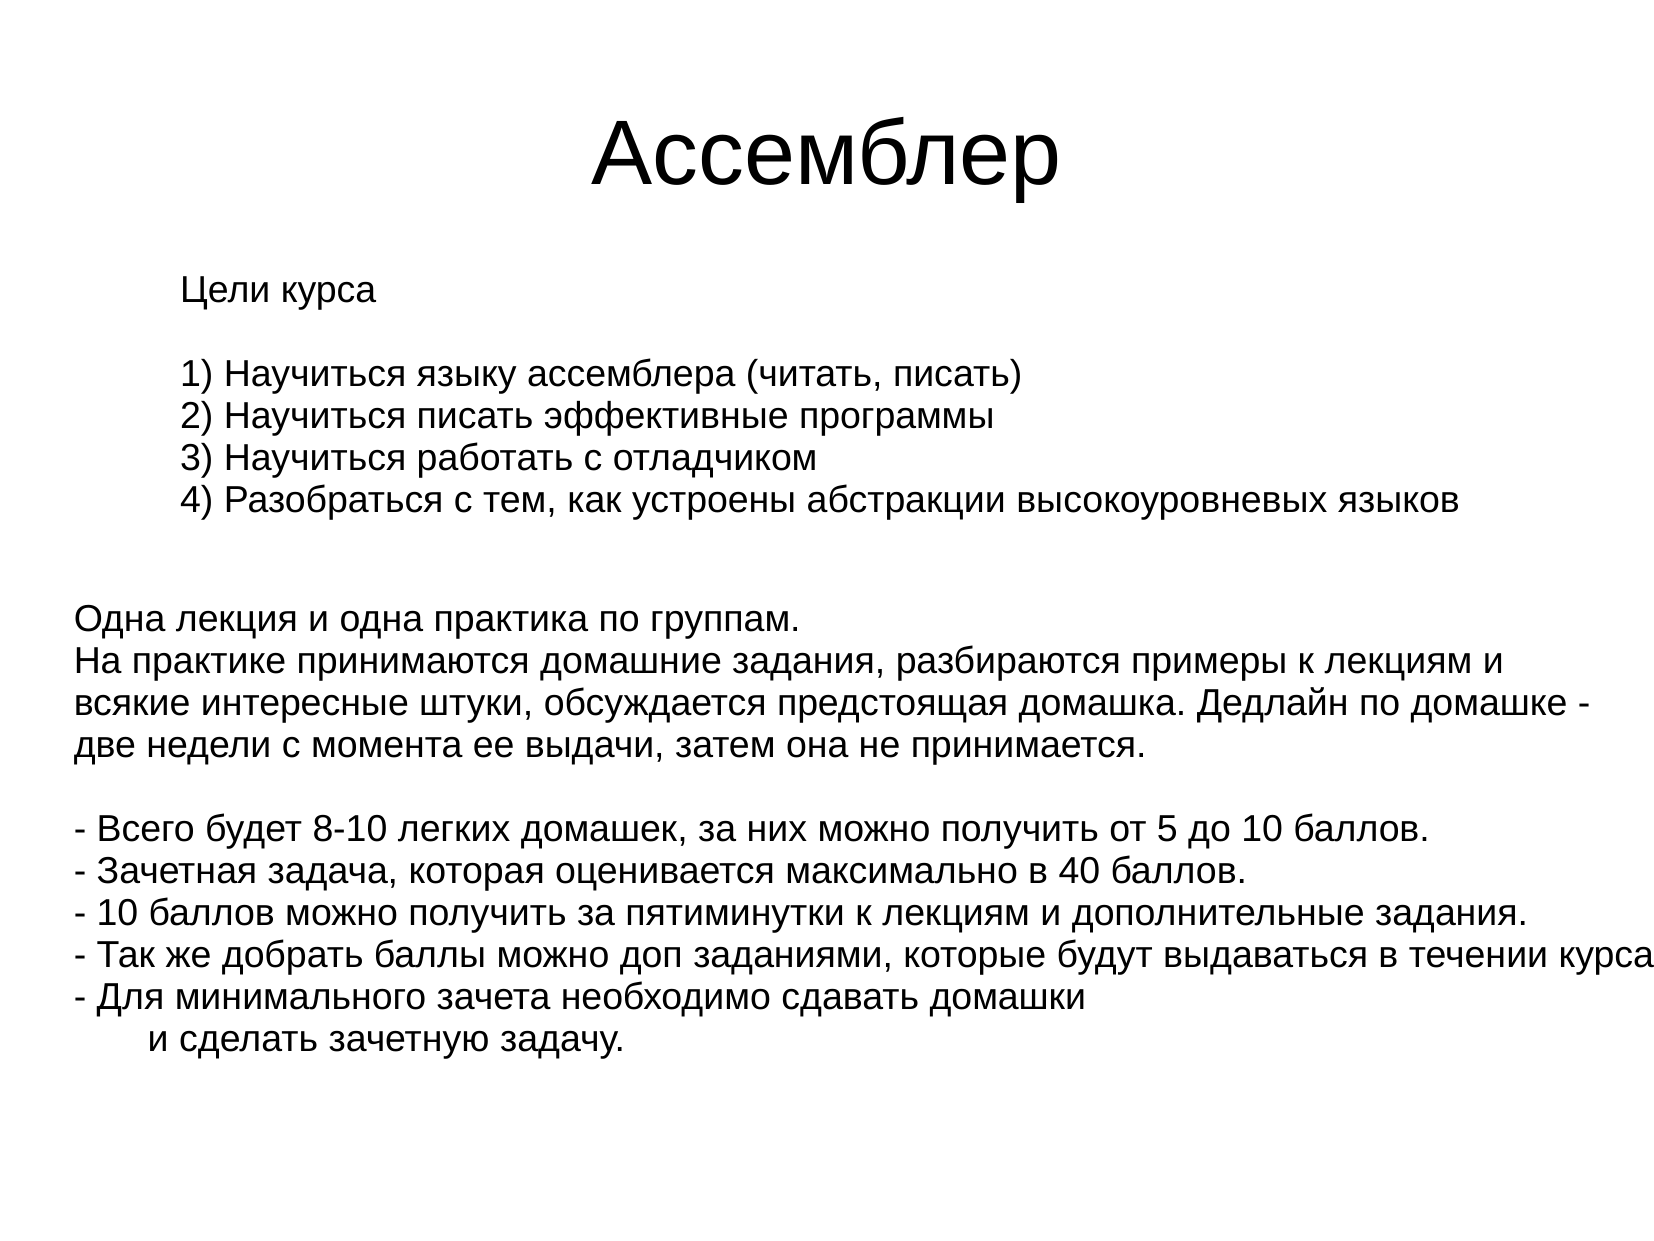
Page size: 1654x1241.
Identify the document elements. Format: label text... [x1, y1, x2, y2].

text_box Цели курса 1) Научиться языку ассемблера (читать, писать) 2) Научиться писать эффективные программы 3) Научиться работать с отладчиком 4) Разобраться с тем, как устроены абстракции высокоуровневых языков [165, 261, 1476, 567]
title Ассемблер [82, 49, 1571, 257]
text_box Одна лекция и одна практика по группам. На практике принимаются домашние задания, разбираются примеры к лекциям и всякие интересные штуки, обсуждается предстоящая домашка. Дедлайн по домашке - две недели с момента ее выдачи, затем она не принимается. - Всего будет 8-10 легких домашек, за них можно получить от 5 до 10 баллов. - Зачетная задача, которая оценивается максимально в 40 баллов. - 10 баллов можно получить за пятиминутки к лекциям и дополнительные задания. - Так же добрать баллы можно доп заданиями, которые будут выдаваться в течении курса - Для минимального зачета необходимо сдавать домашки и сделать зачетную задачу. [59, 590, 1654, 1104]
